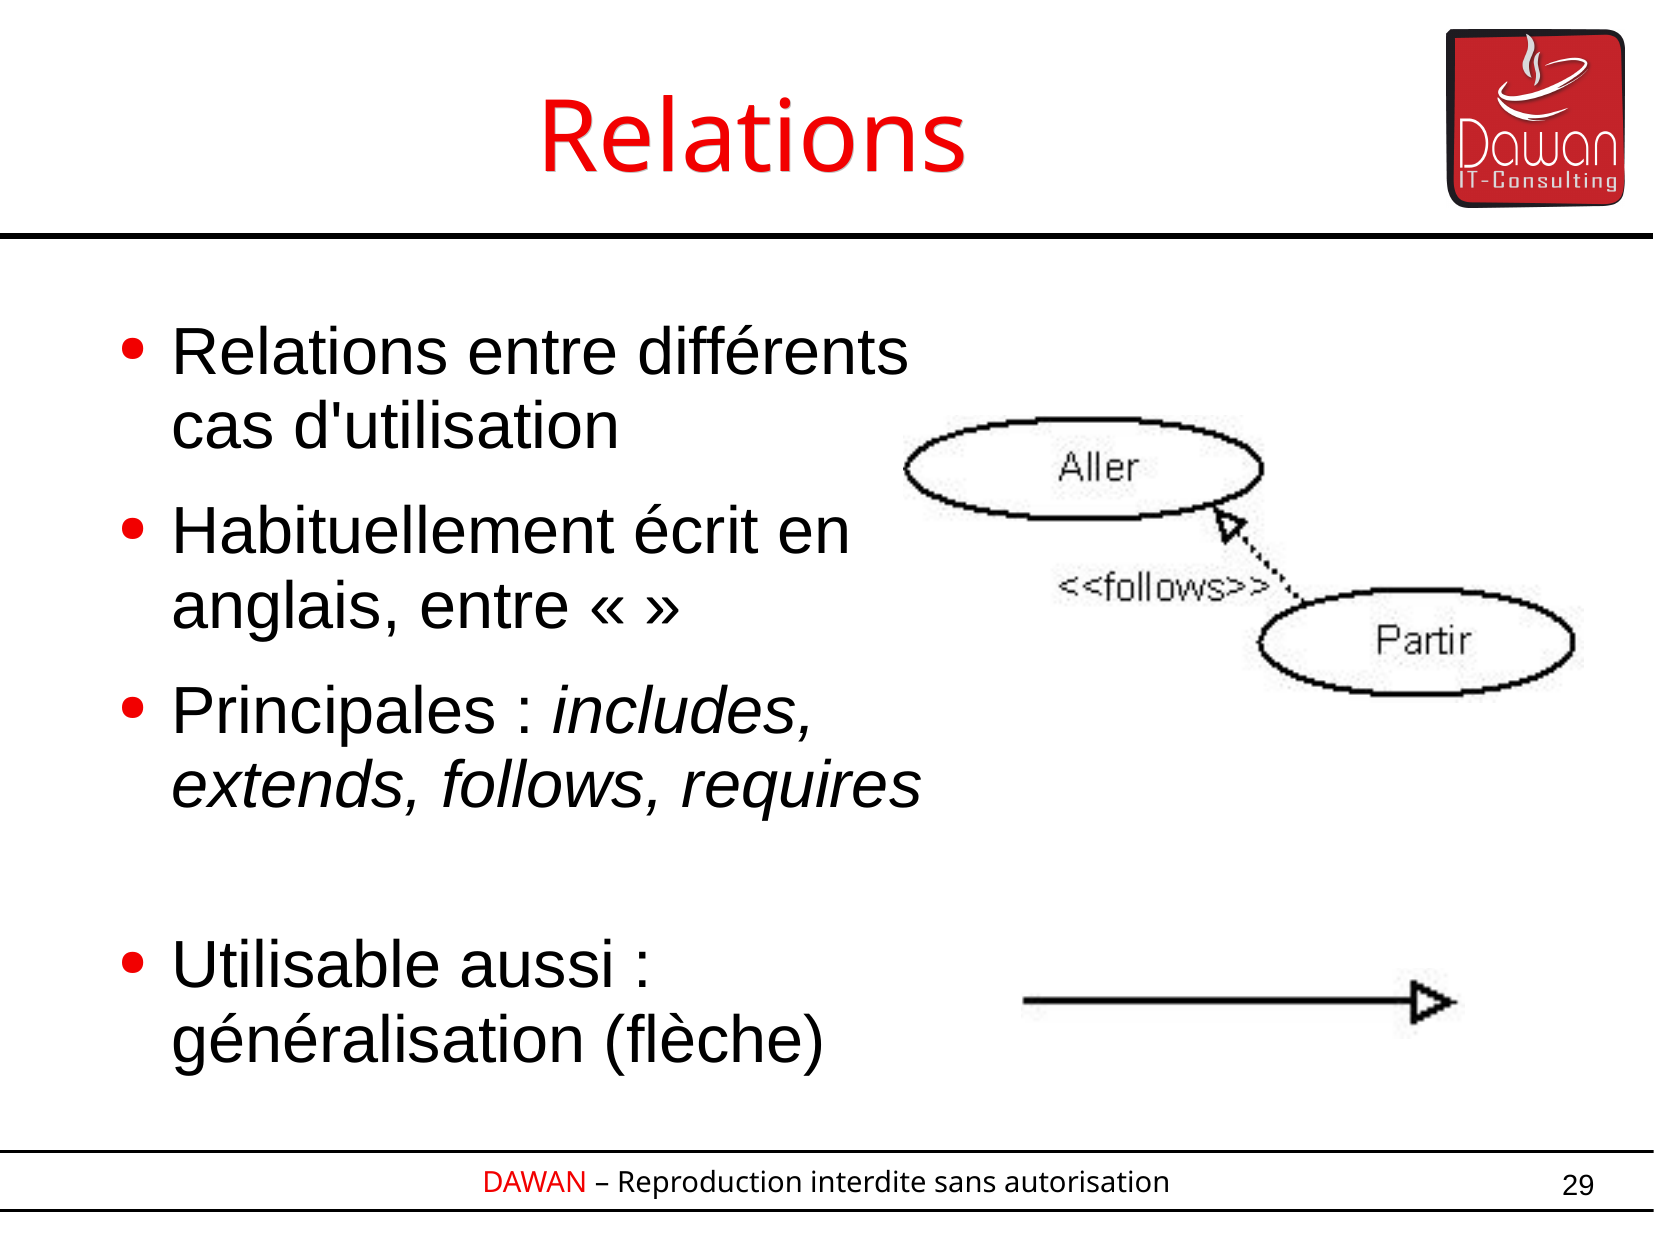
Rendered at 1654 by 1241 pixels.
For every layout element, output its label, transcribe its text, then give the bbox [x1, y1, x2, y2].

title Relations [59, 29, 1447, 237]
list Relations entre différents cas d'utilisation Habituellement écrit en anglais, entre « » Principales : includes, extends, follows, requires Utilisable aussi : généralisation (flèche) [100, 313, 963, 1118]
picture [1447, 29, 1625, 208]
picture [1021, 968, 1465, 1039]
picture [903, 415, 1584, 703]
